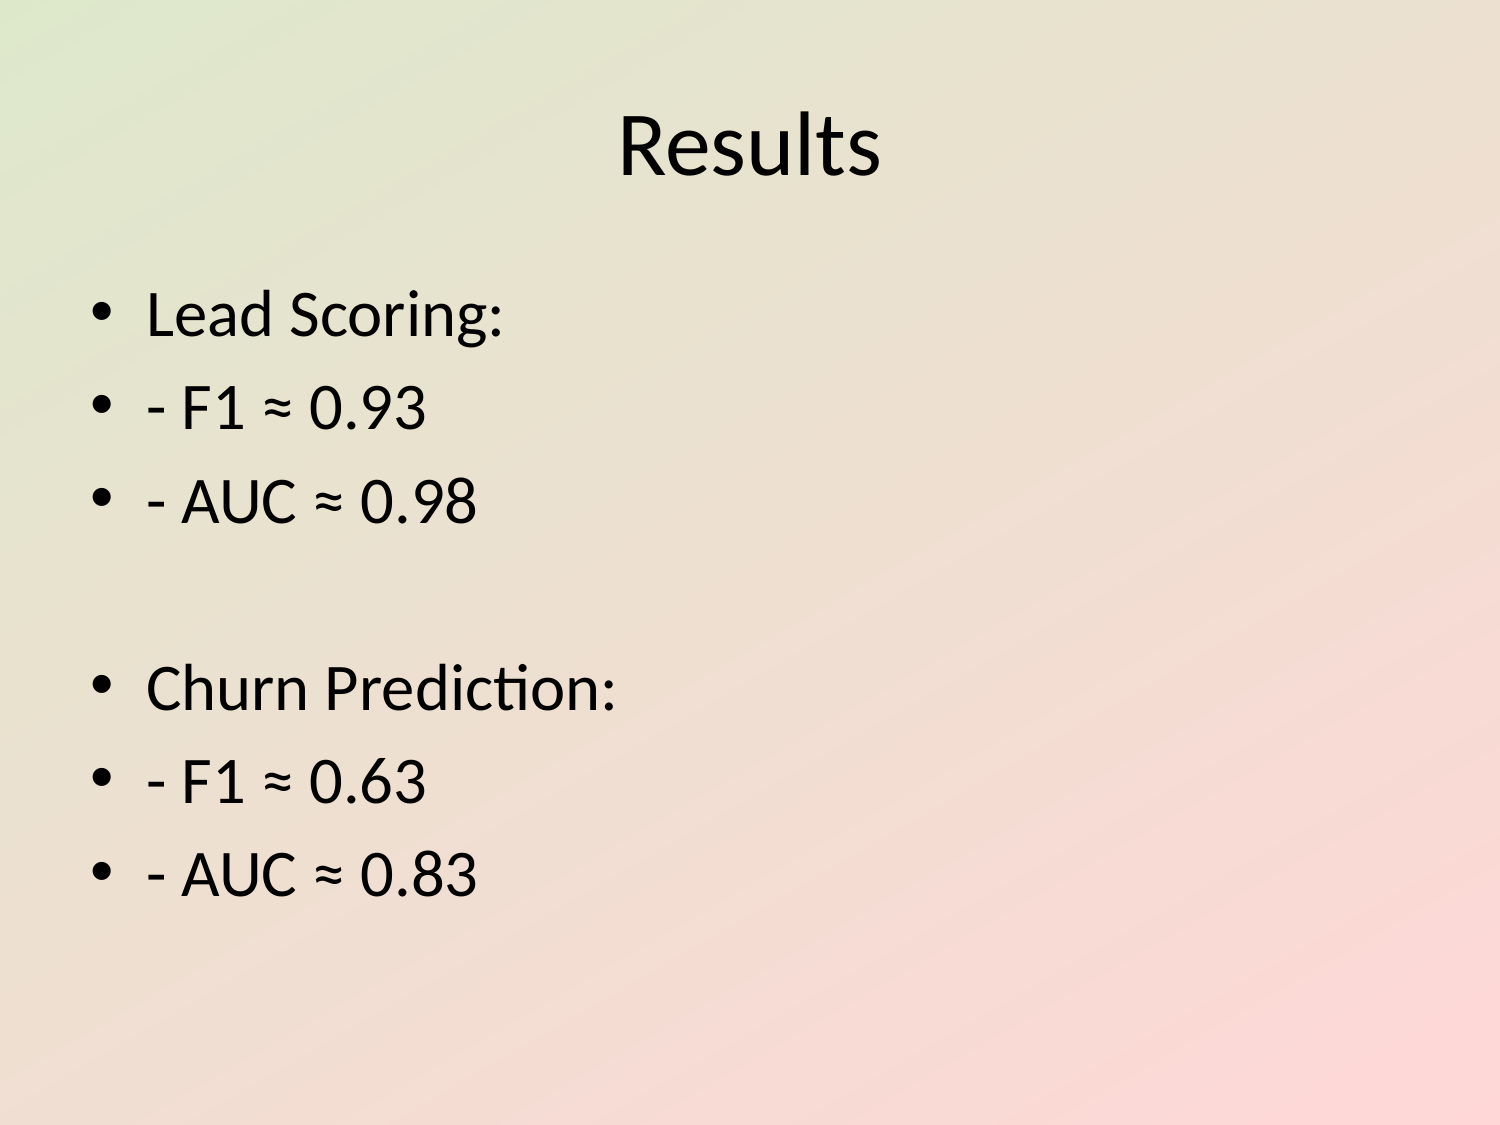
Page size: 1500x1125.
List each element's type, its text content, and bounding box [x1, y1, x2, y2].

list Lead Scoring: - F1 ≈ 0.93 - AUC ≈ 0.98 Churn Prediction: - F1 ≈ 0.63 - AUC ≈ 0.83 [75, 262, 1425, 1005]
title Results [75, 45, 1425, 233]
